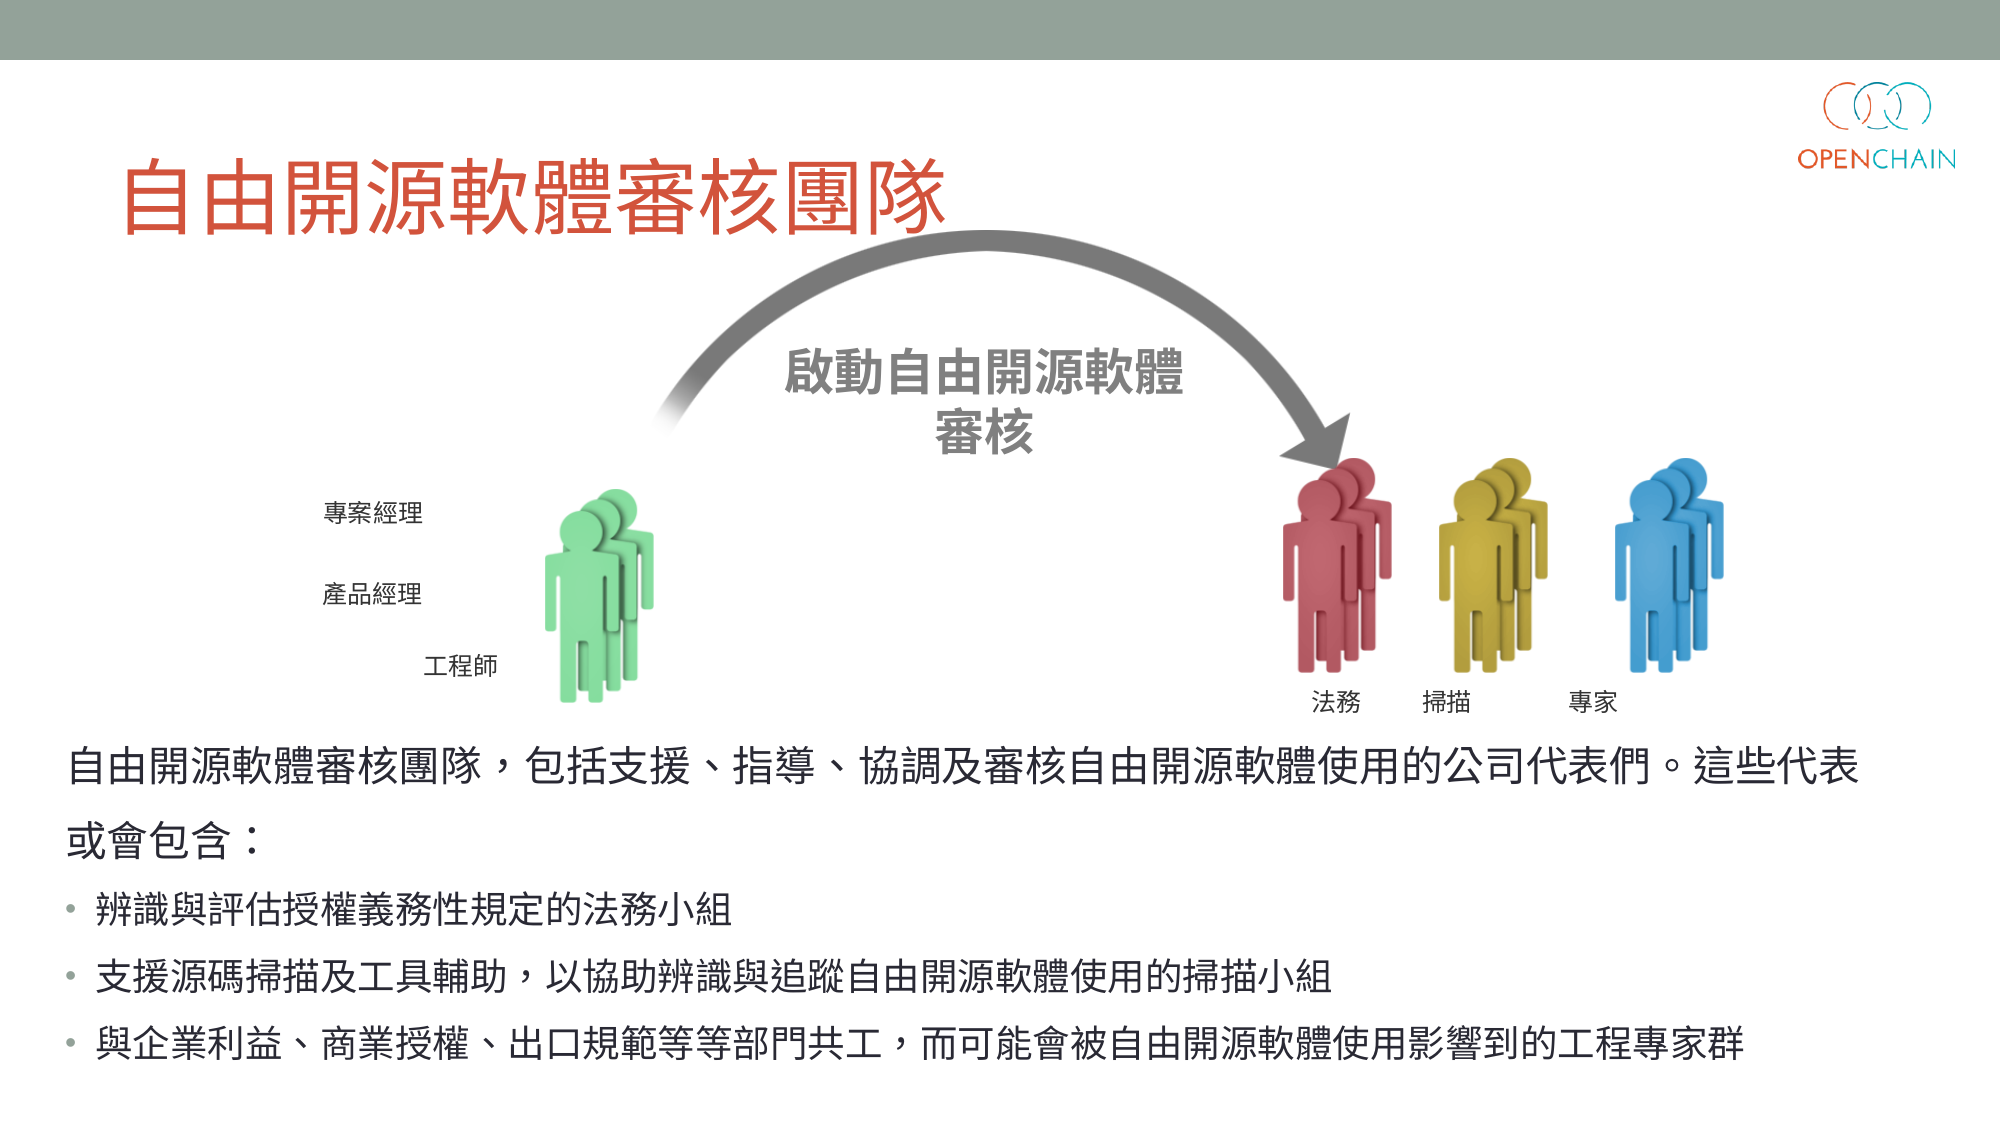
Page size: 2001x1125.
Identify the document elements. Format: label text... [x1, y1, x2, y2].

picture [545, 489, 654, 703]
list 自由開源軟體審核團隊，包括支援、指導、協調及審核自由開源軟體使用的公司代表們。這些代表或會包含： 辨識與評估授權義務性規定的法務小組 支援源碼掃描及工具輔助，以協助辨識與追蹤自由開源軟體使用的掃描小組 與企業利益、商業授權、出口規範等等部門共工，而可能會被自由開源軟體使用影響到的工程專家群 [50, 706, 1901, 1125]
title 自由開源軟體審核團隊 [99, 87, 1900, 251]
text_box 專案經理 [308, 489, 542, 535]
text_box 產品經理 [307, 570, 532, 617]
text_box 法務 [1296, 678, 1388, 725]
text_box 掃描 [1406, 679, 1542, 725]
picture [1615, 458, 1724, 673]
text_box 專家 [1553, 679, 1709, 726]
text_box 啟動自由開源軟體審核 [760, 333, 1210, 470]
picture [649, 230, 1392, 673]
text_box 工程師 [397, 643, 532, 689]
picture [1439, 458, 1548, 673]
